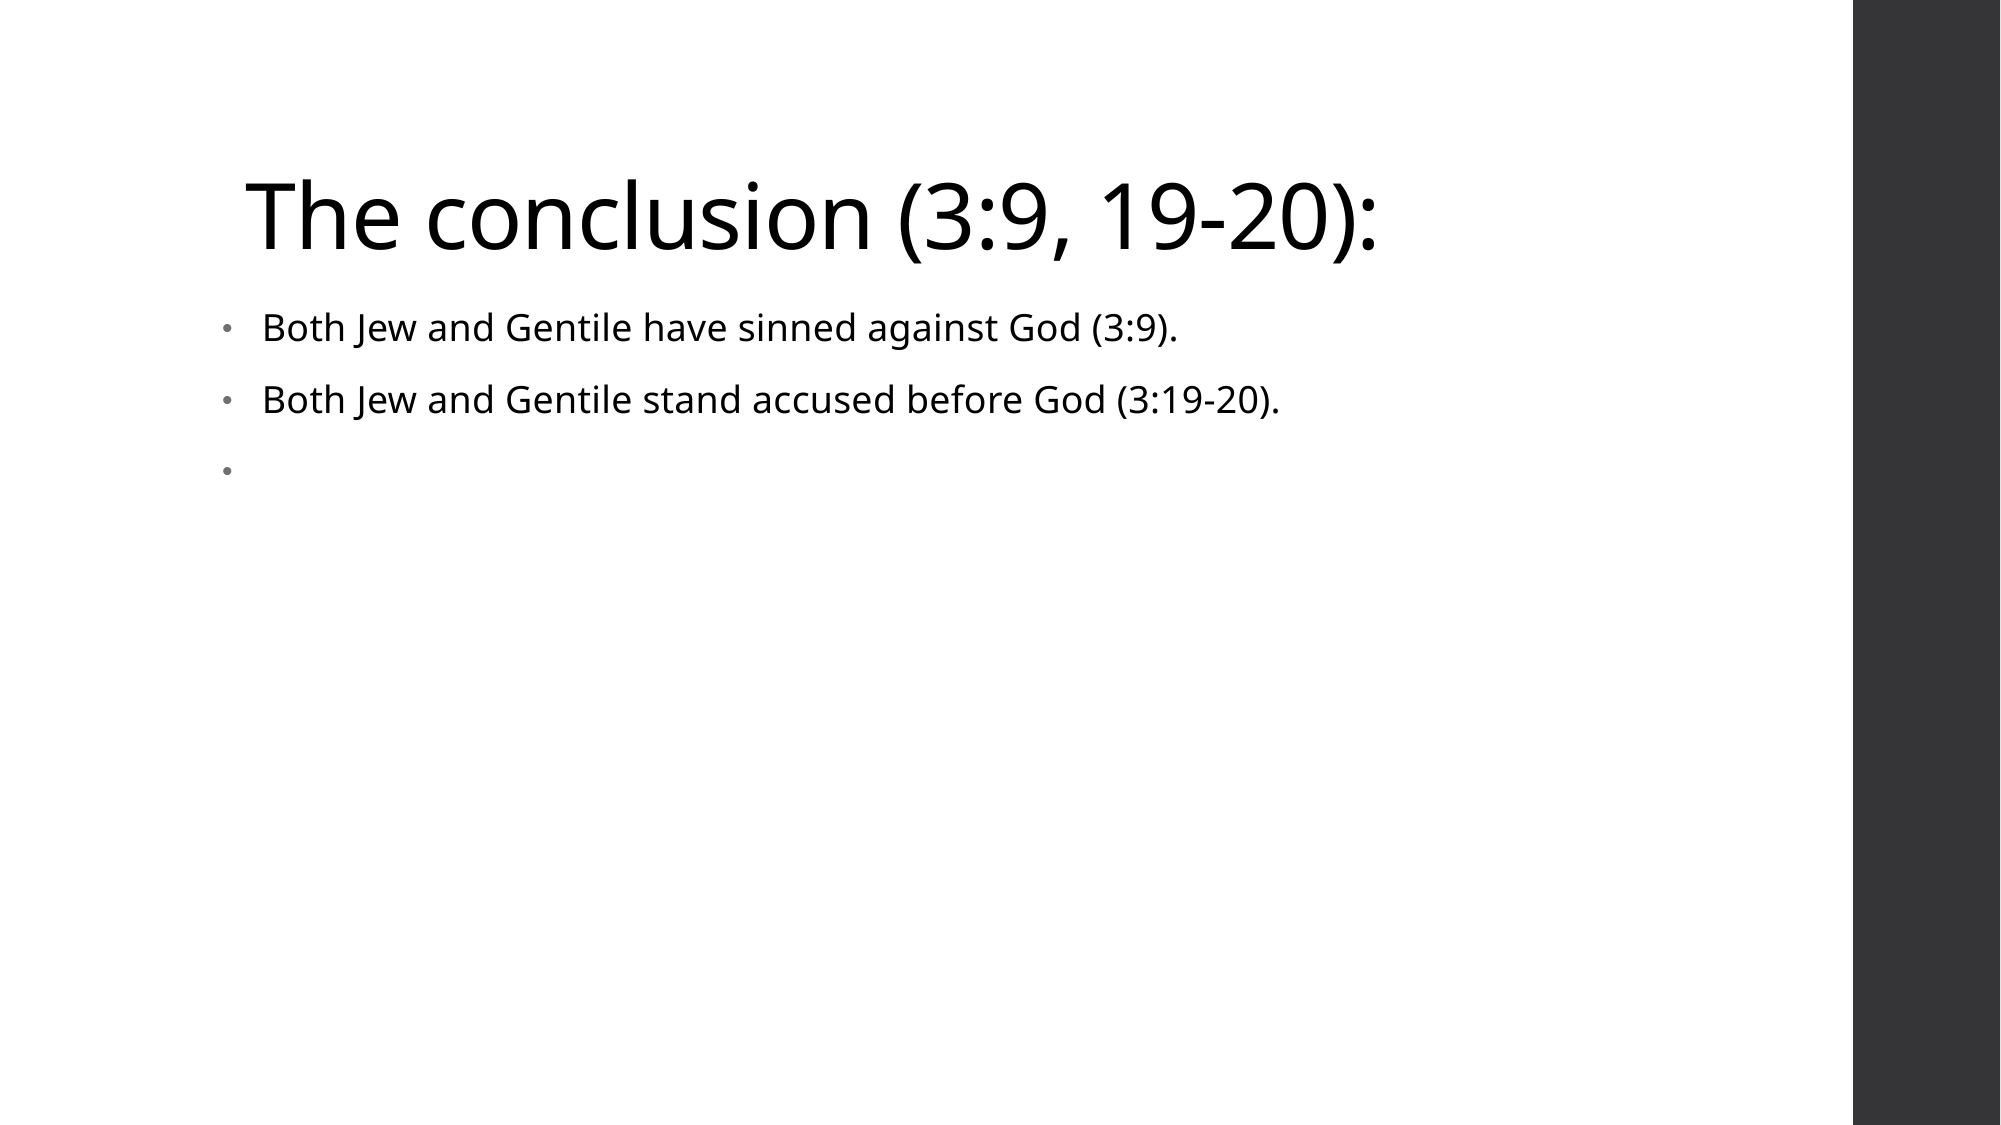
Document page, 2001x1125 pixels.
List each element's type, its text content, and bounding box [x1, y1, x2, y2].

title The conclusion (3:9, 19-20): [206, 60, 1797, 278]
list Both Jew and Gentile have sinned against God (3:9). Both Jew and Gentile stand accused before God (3:19-20). [206, 299, 1617, 1014]
